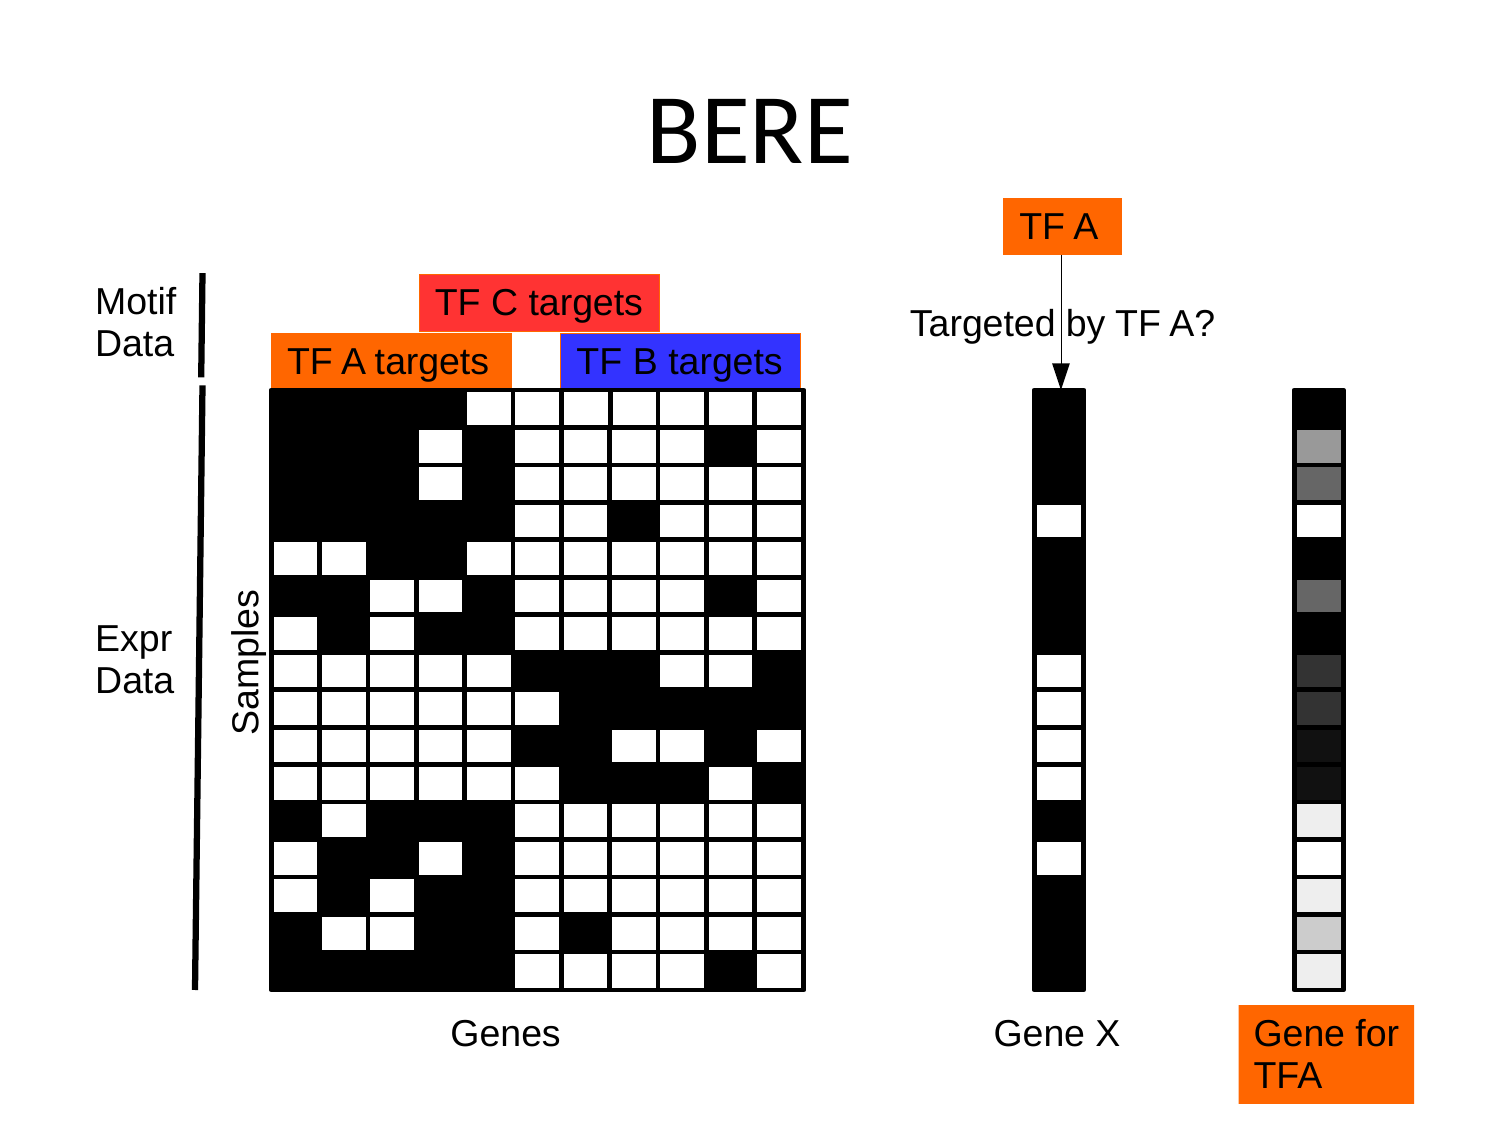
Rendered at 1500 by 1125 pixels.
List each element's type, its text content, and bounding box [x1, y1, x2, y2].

text_box Targeted by TF A? [1062, 294, 1231, 352]
text_box Targeted by TF A? [895, 294, 1061, 352]
text_box Gene X [978, 1005, 1136, 1066]
text_box [1294, 389, 1344, 991]
text_box Genes [435, 1005, 576, 1066]
text_box Samples [216, 574, 277, 751]
text_box Motif Data [80, 273, 196, 372]
text_box TF A targets [272, 333, 505, 389]
text_box [1034, 389, 1084, 991]
text_box Expr Data [80, 609, 196, 709]
text_box Gene for TFA [1238, 1005, 1415, 1104]
text_box TF B targets [561, 333, 798, 389]
text_box TF C targets [420, 274, 659, 332]
text_box TF A [1004, 198, 1122, 255]
title BERE [75, 45, 1425, 233]
text_box [271, 333, 804, 991]
